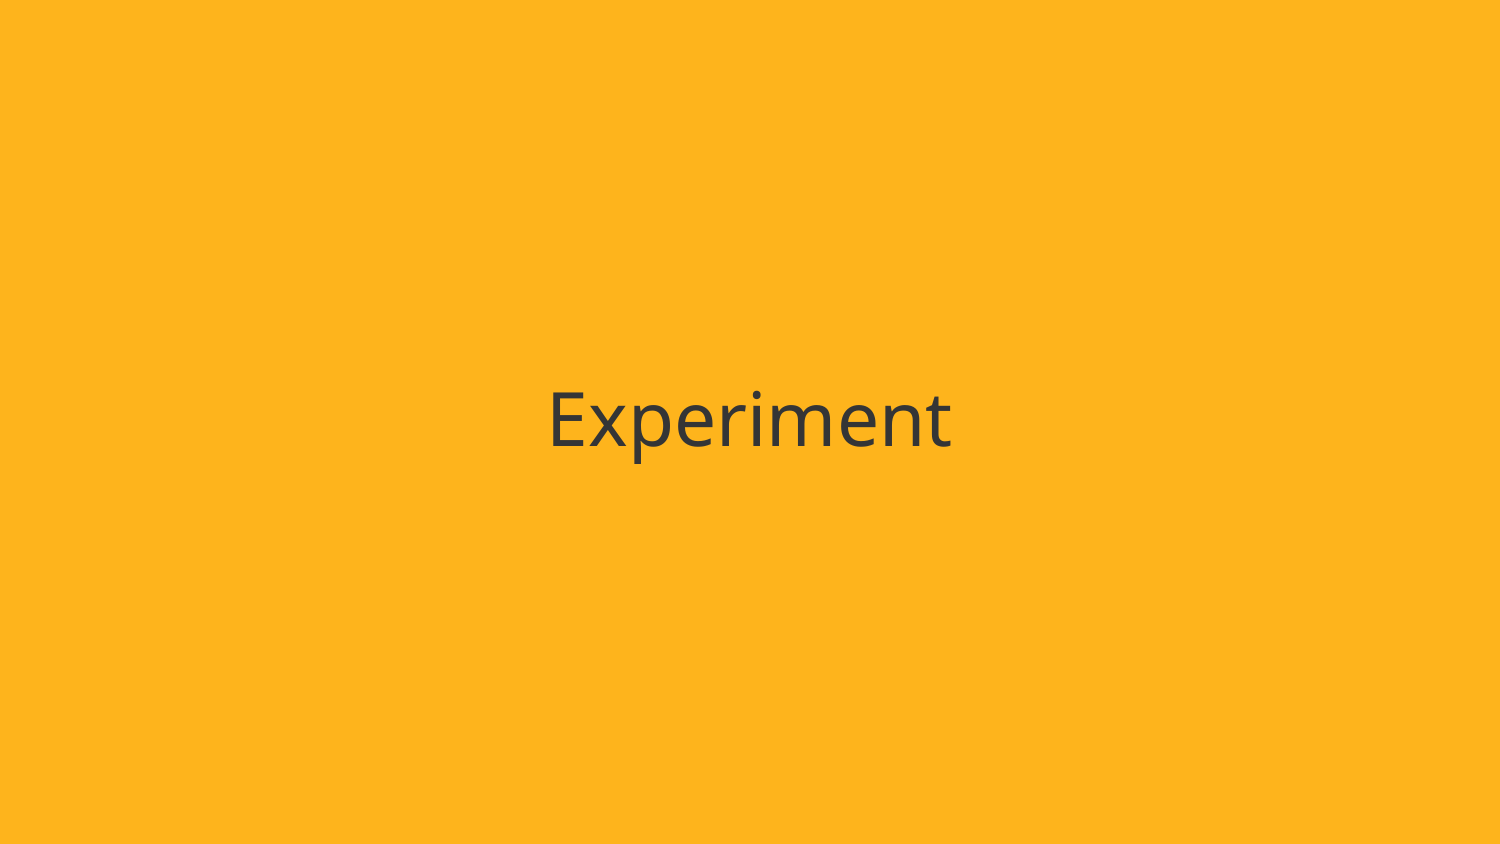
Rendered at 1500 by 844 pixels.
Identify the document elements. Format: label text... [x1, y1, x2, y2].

title Experiment [51, 355, 1449, 488]
